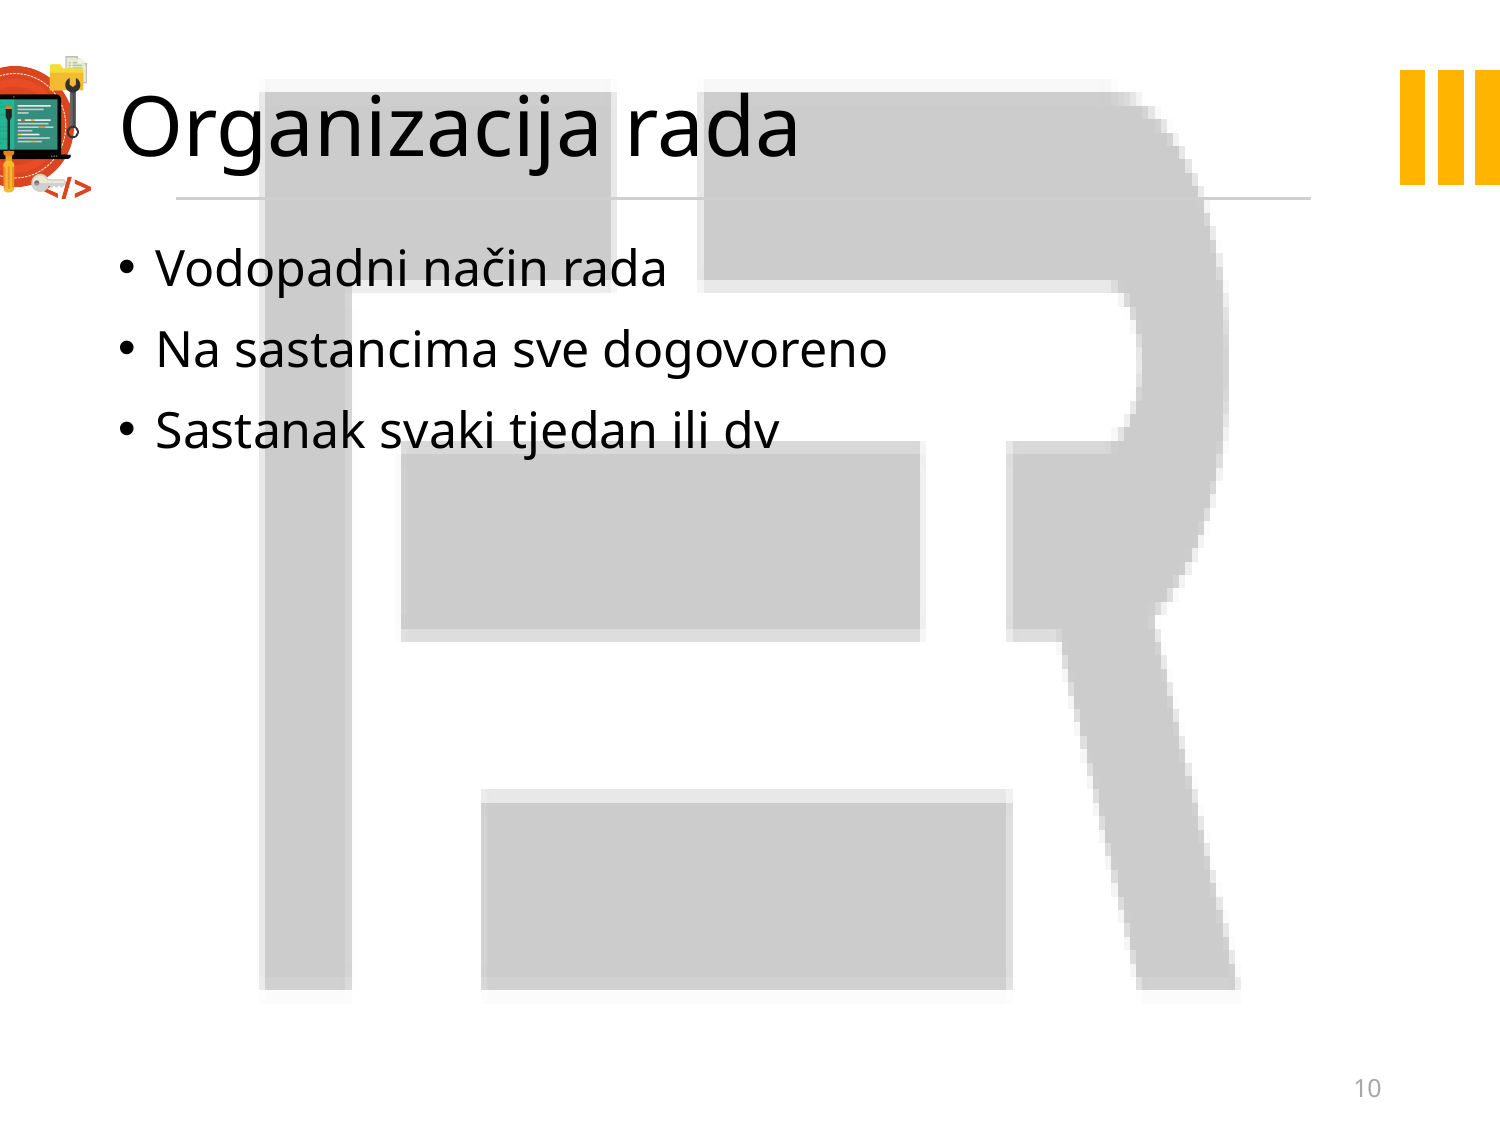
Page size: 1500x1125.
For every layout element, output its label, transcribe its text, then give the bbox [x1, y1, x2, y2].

list Vodopadni način rada Na sastancima sve dogovoreno Sastanak svaki tjedan ili dv [103, 228, 1397, 1038]
title Organizacija rada [103, 59, 1397, 199]
